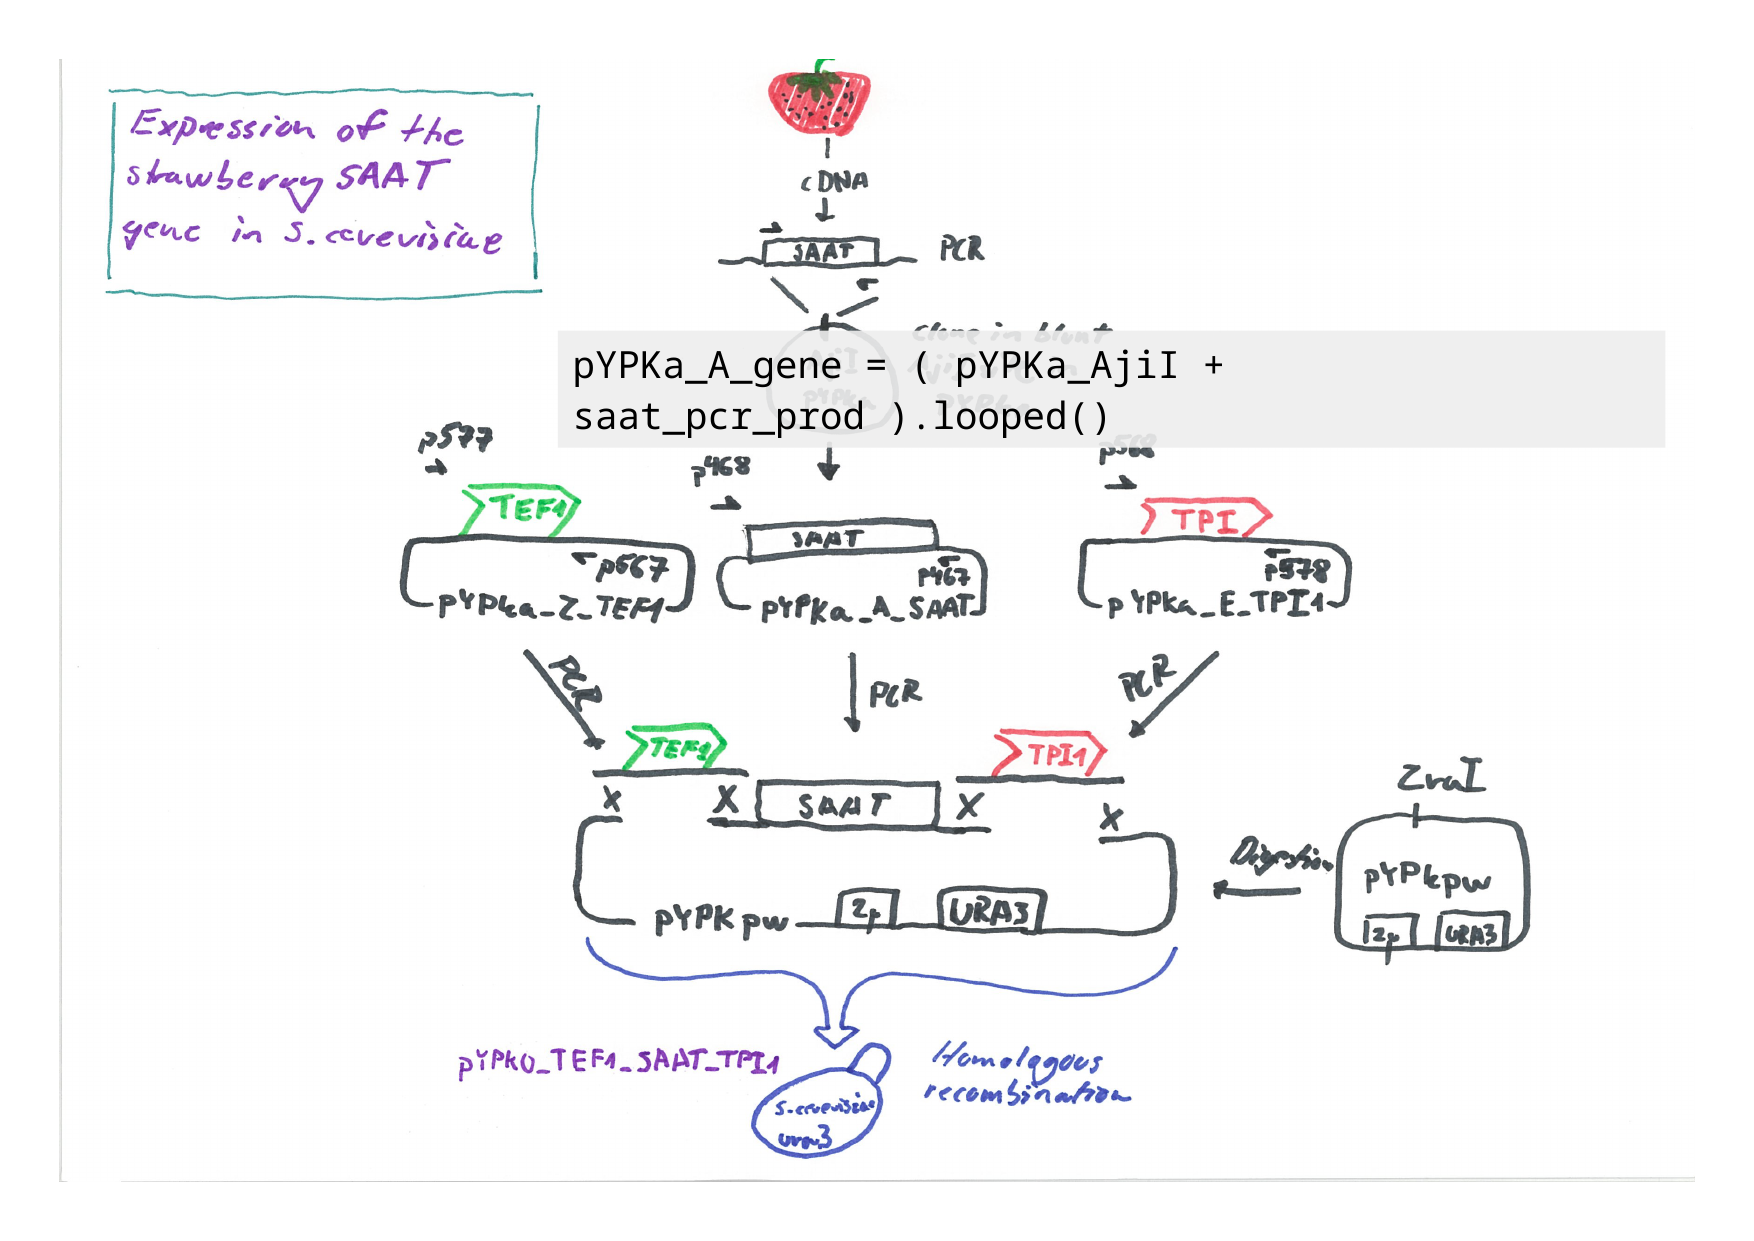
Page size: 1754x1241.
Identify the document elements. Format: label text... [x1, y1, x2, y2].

text_box pYPKa_A_gene = ( pYPKa_AjiI + saat_pcr_prod ).looped() [557, 330, 1666, 396]
picture [59, 59, 1695, 1182]
